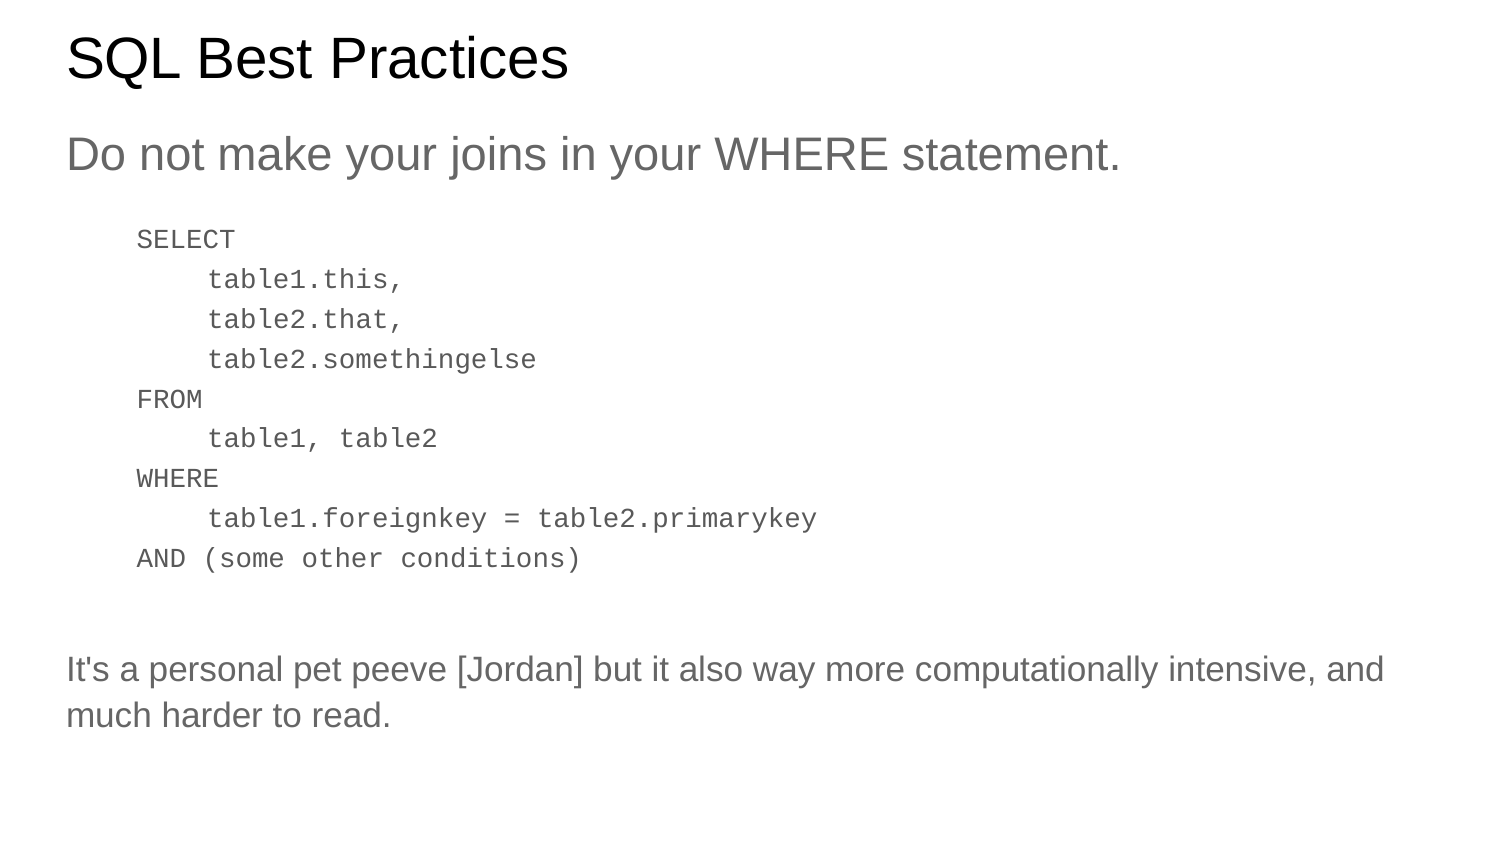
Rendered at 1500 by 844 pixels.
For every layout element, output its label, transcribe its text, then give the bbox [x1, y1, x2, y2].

list Do not make your joins in your WHERE statement. SELECT table1.this, table2.that, table2.somethingelse FROM table1, table2 WHERE table1.foreignkey = table2.primarykey AND (some other conditions) It's a personal pet peeve [Jordan] but it also way more computationally intensive, and much harder to read. [51, 105, 1488, 752]
title SQL Best Practices [51, 10, 1449, 105]
